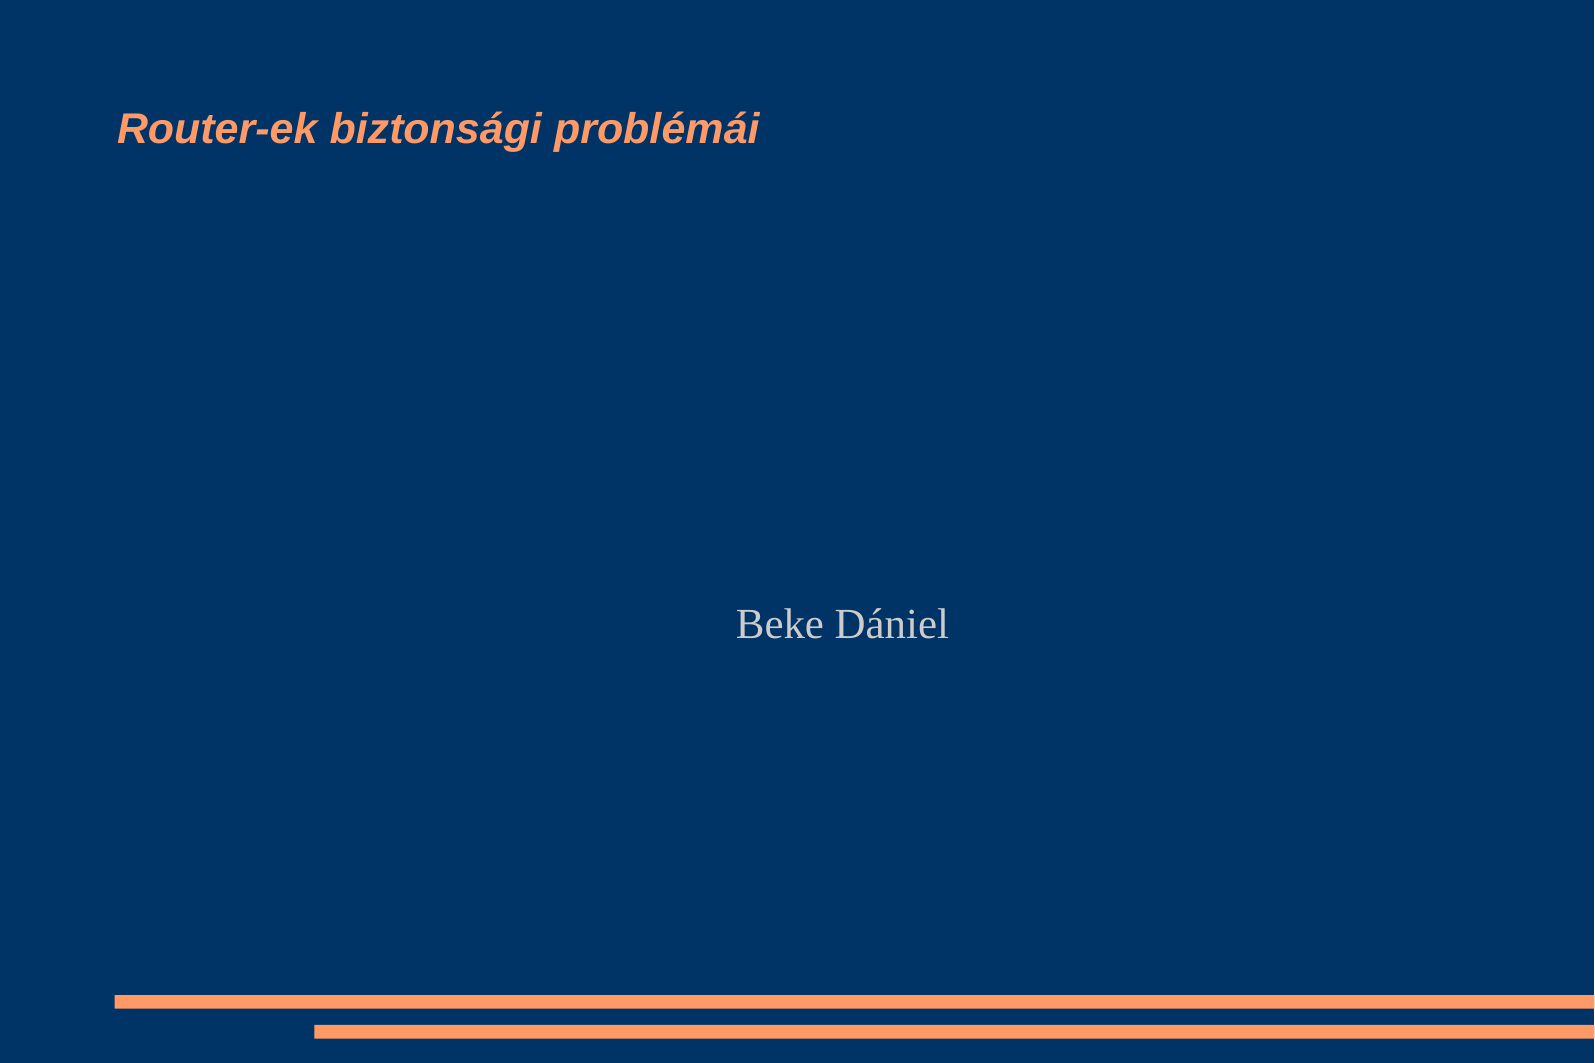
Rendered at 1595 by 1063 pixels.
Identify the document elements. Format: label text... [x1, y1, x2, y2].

subtitle Beke Dániel [172, 312, 1514, 983]
title Router-ek biztonsági problémái [117, 39, 1479, 218]
